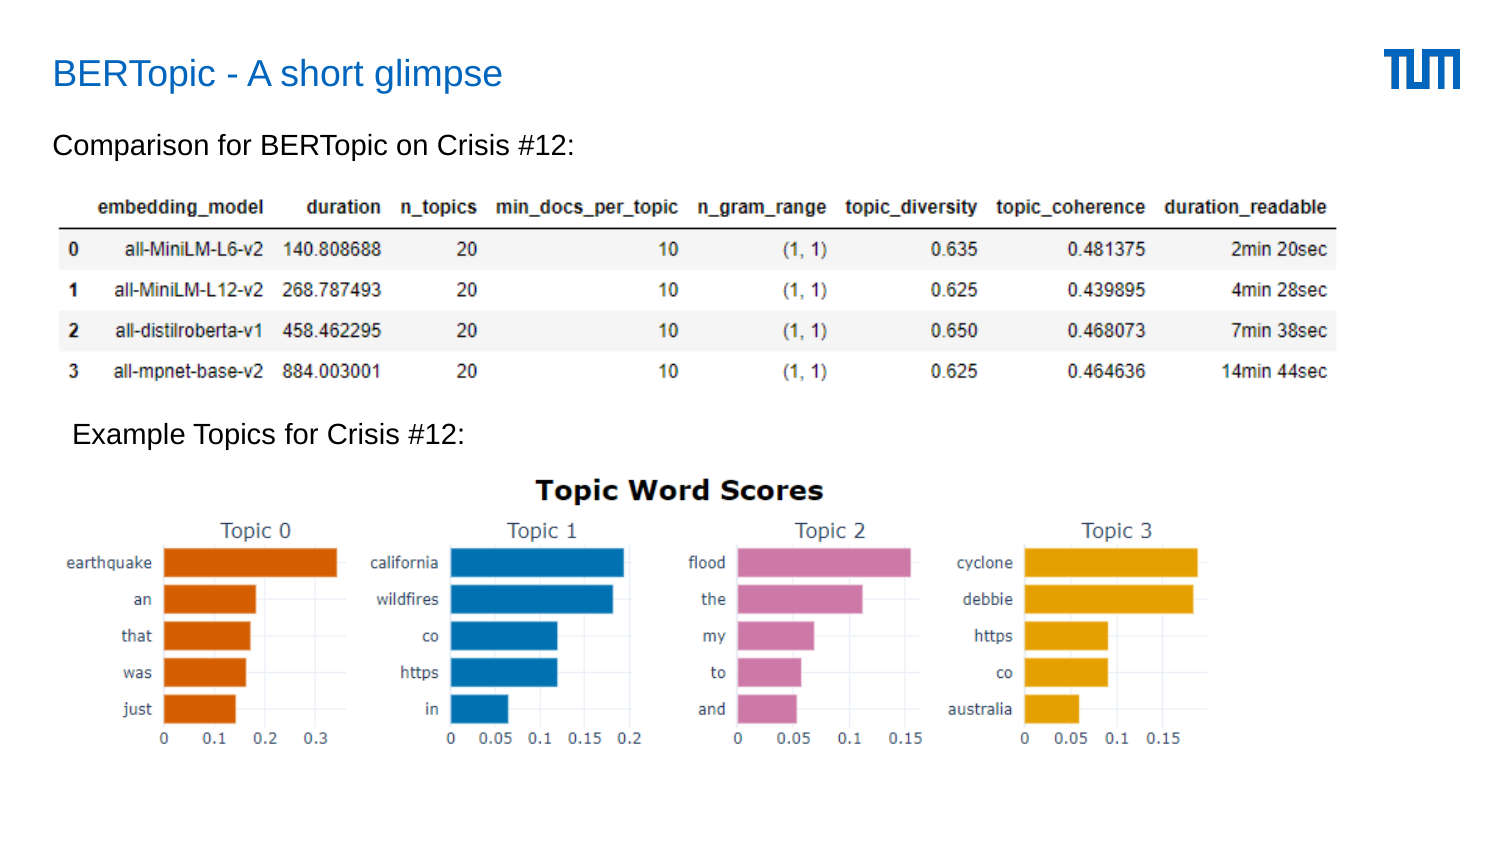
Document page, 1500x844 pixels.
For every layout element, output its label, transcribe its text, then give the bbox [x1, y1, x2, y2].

picture [53, 181, 1360, 401]
text_box Example Topics for Crisis #12: [57, 400, 643, 466]
picture [57, 458, 1235, 802]
title BERTopic - A short glimpse [41, 5, 1344, 95]
list Comparison for BERTopic on Crisis #12: [41, 120, 643, 190]
picture [1384, 49, 1460, 89]
